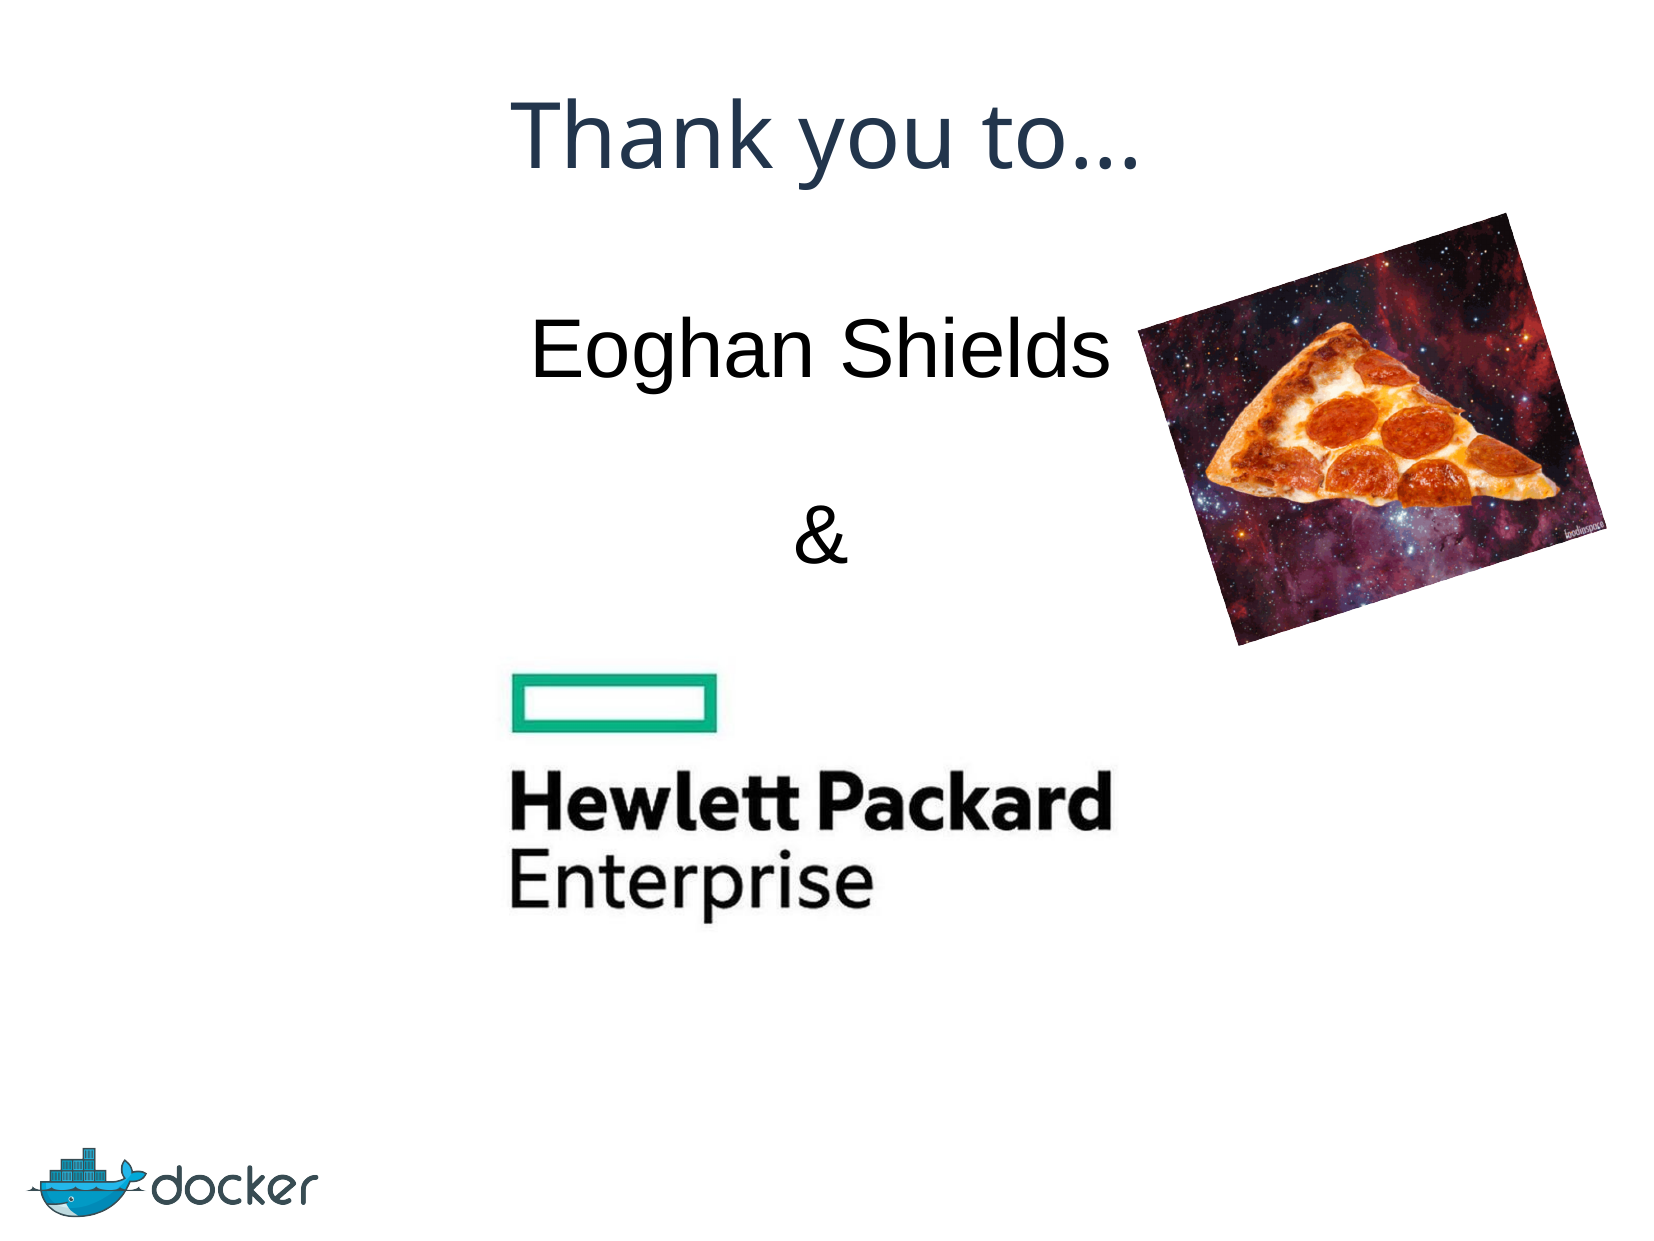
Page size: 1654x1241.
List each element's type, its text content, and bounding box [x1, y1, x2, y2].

picture [1137, 212, 1607, 646]
text_box Eoghan Shields & [366, 295, 1244, 590]
picture [484, 590, 1131, 1021]
picture [0, 1123, 343, 1241]
title Thank you to... [35, 29, 1619, 237]
